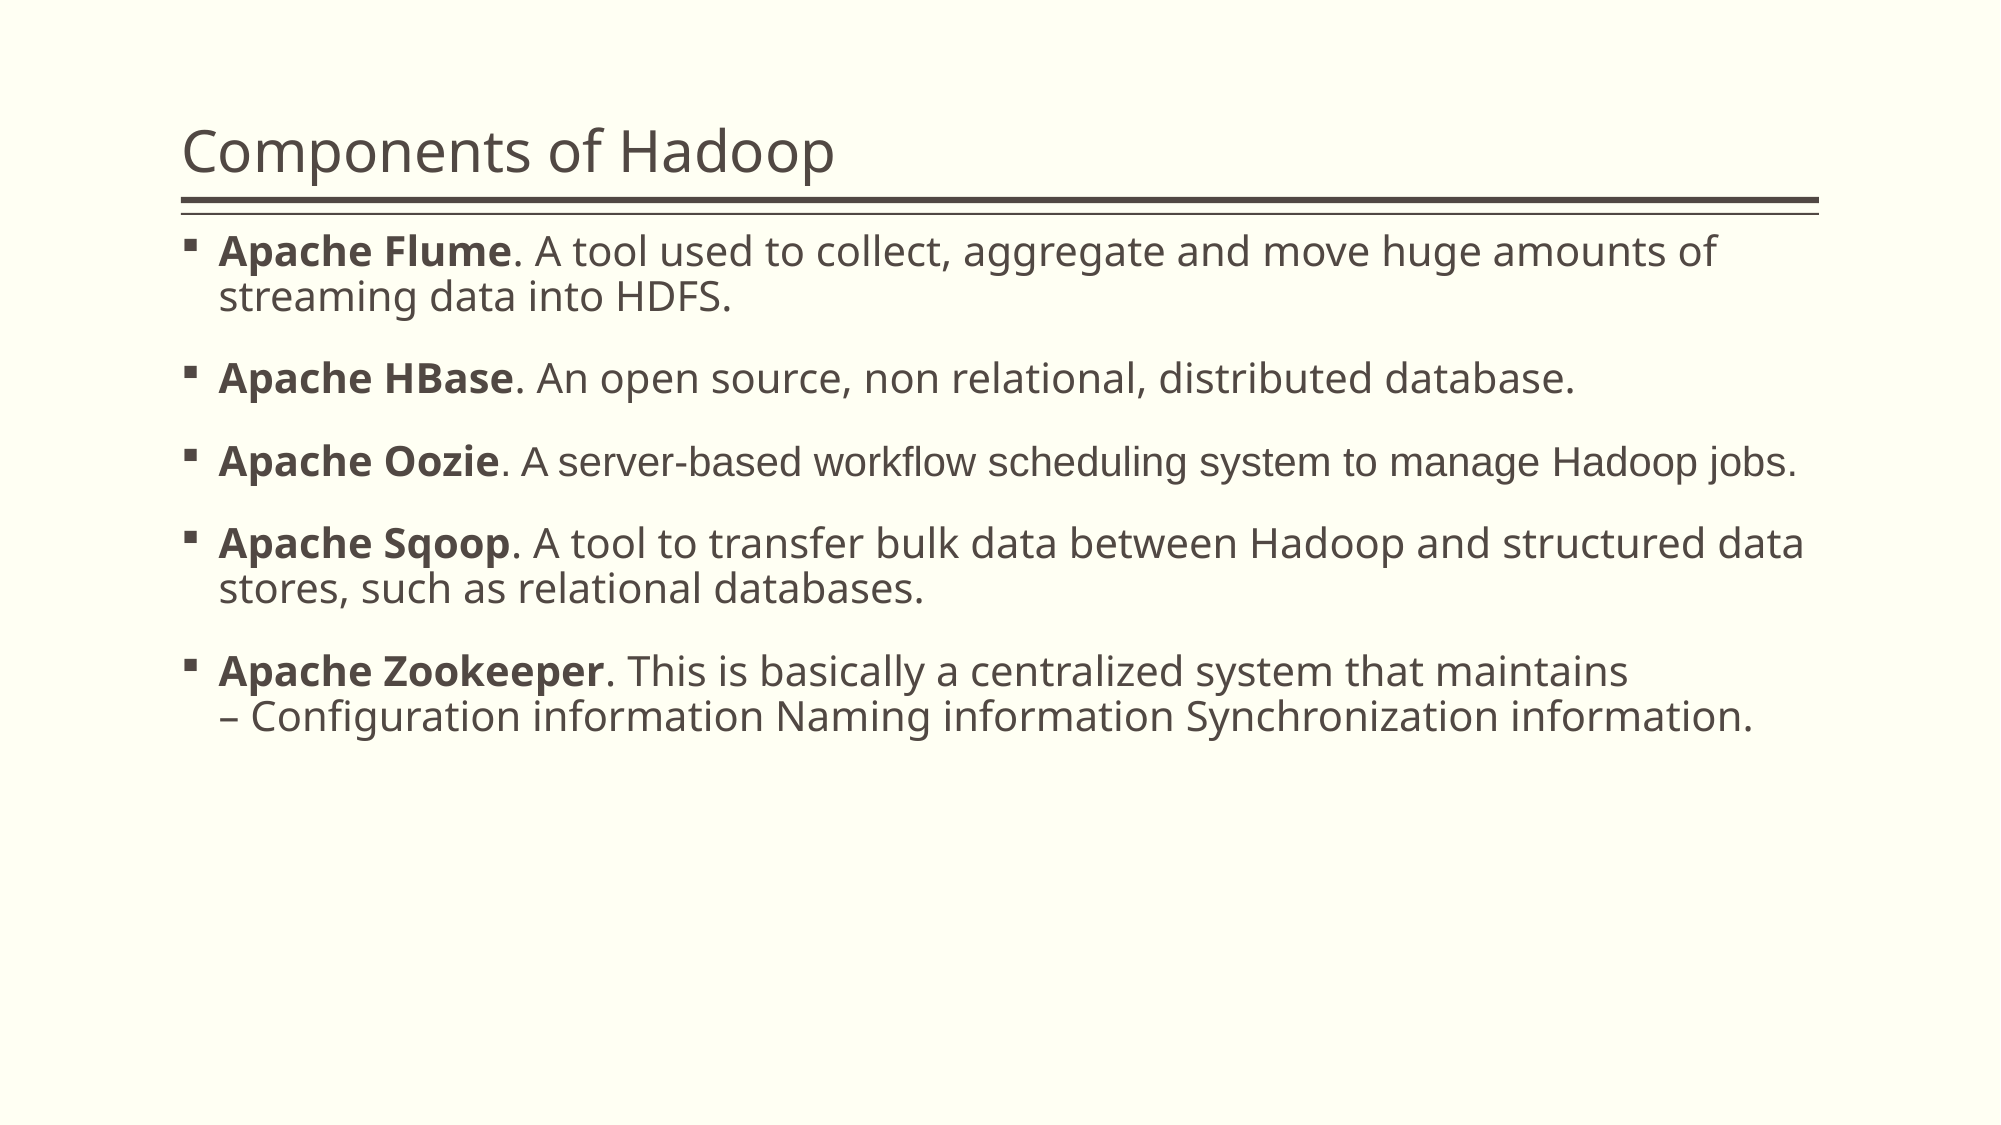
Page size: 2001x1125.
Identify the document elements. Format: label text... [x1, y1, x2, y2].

list Apache Flume. A tool used to collect, aggregate and move huge amounts of streaming data into HDFS. Apache HBase. An open source, non relational, distributed database. Apache Oozie. A server-based workflow scheduling system to manage Hadoop jobs. Apache Sqoop. A tool to transfer bulk data between Hadoop and structured data stores, such as relational databases. Apache Zookeeper. This is basically a centralized system that maintains – Configuration information Naming information Synchronization information. [181, 222, 1819, 1013]
title Components of Hadoop [181, 12, 1819, 193]
